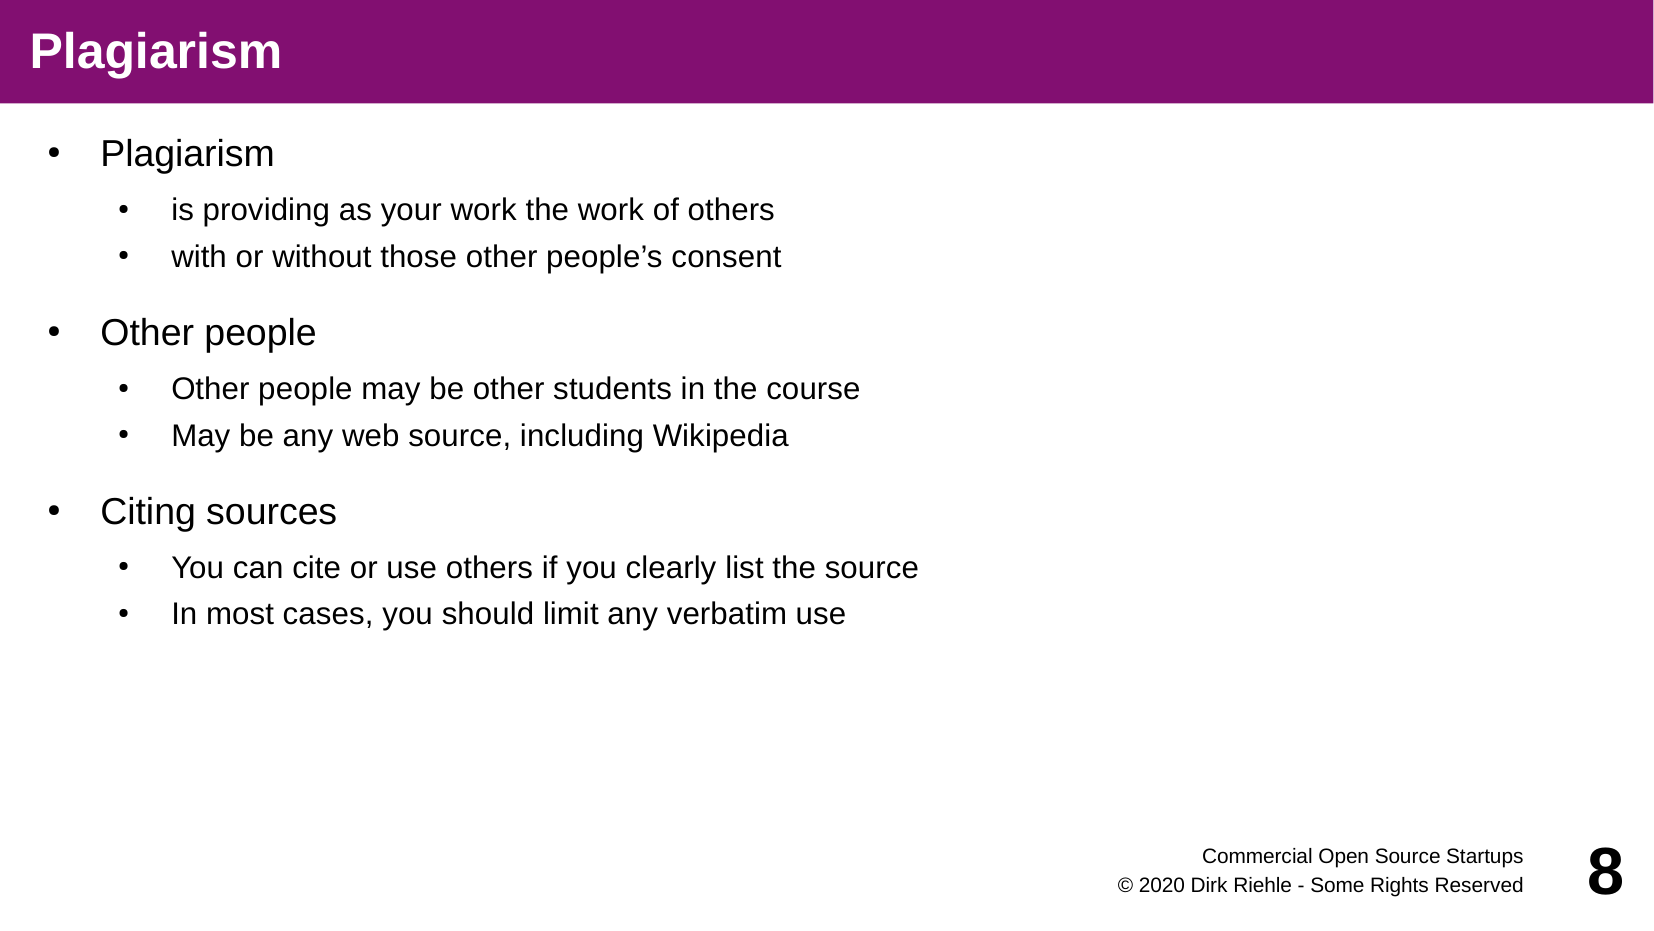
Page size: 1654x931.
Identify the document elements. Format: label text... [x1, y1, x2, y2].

list Plagiarism is providing as your work the work of others with or without those other people’s consent Other people Other people may be other students in the course May be any web source, including Wikipedia Citing sources You can cite or use others if you clearly list the source In most cases, you should limit any verbatim use [29, 132, 1625, 813]
title Plagiarism [0, 0, 1654, 104]
